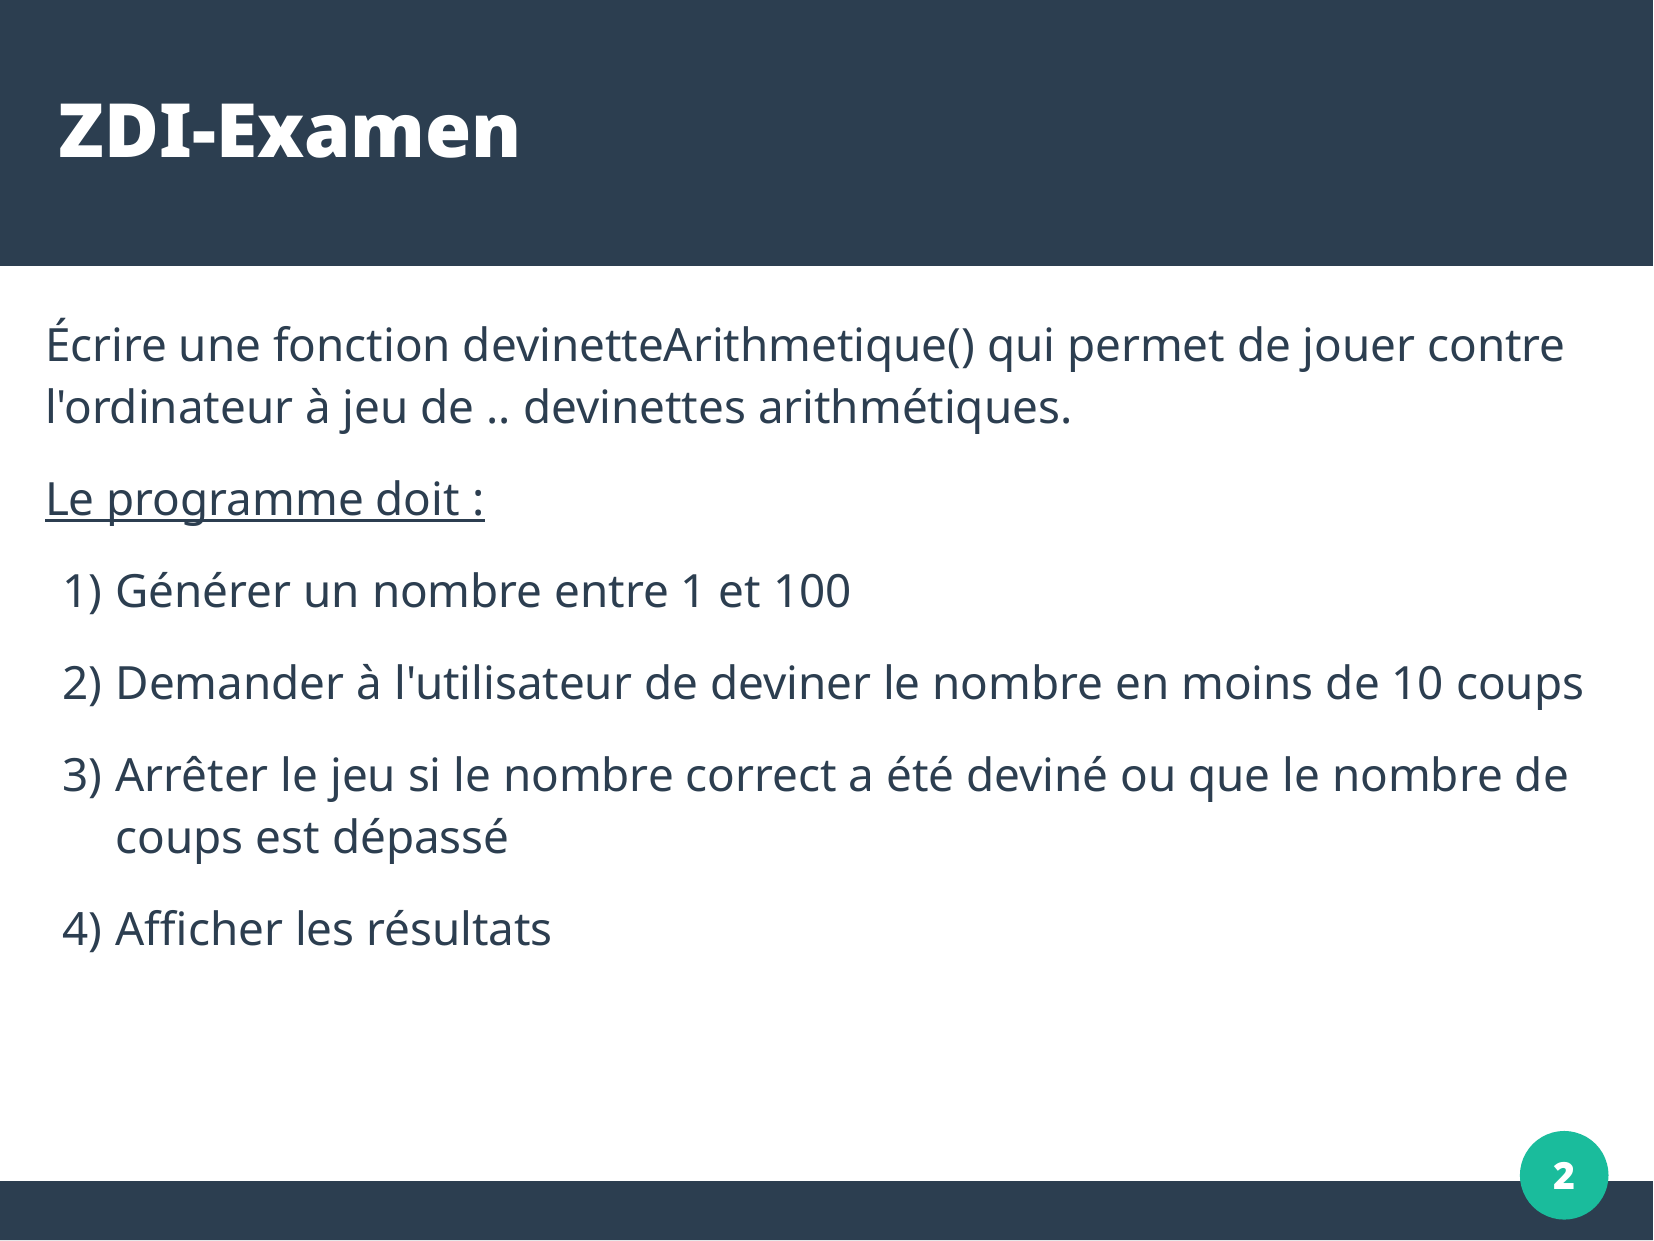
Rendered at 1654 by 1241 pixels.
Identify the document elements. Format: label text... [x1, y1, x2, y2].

list Écrire une fonction devinetteArithmetique() qui permet de jouer contre l'ordinateur à jeu de .. devinettes arithmétiques. Le programme doit : Générer un nombre entre 1 et 100 Demander à l'utilisateur de deviner le nombre en moins de 10 coups Arrêter le jeu si le nombre correct a été deviné ou que le nombre de coups est dépassé Afficher les résultats [44, 312, 1620, 1140]
title ZDI-Examen [58, 49, 1594, 207]
